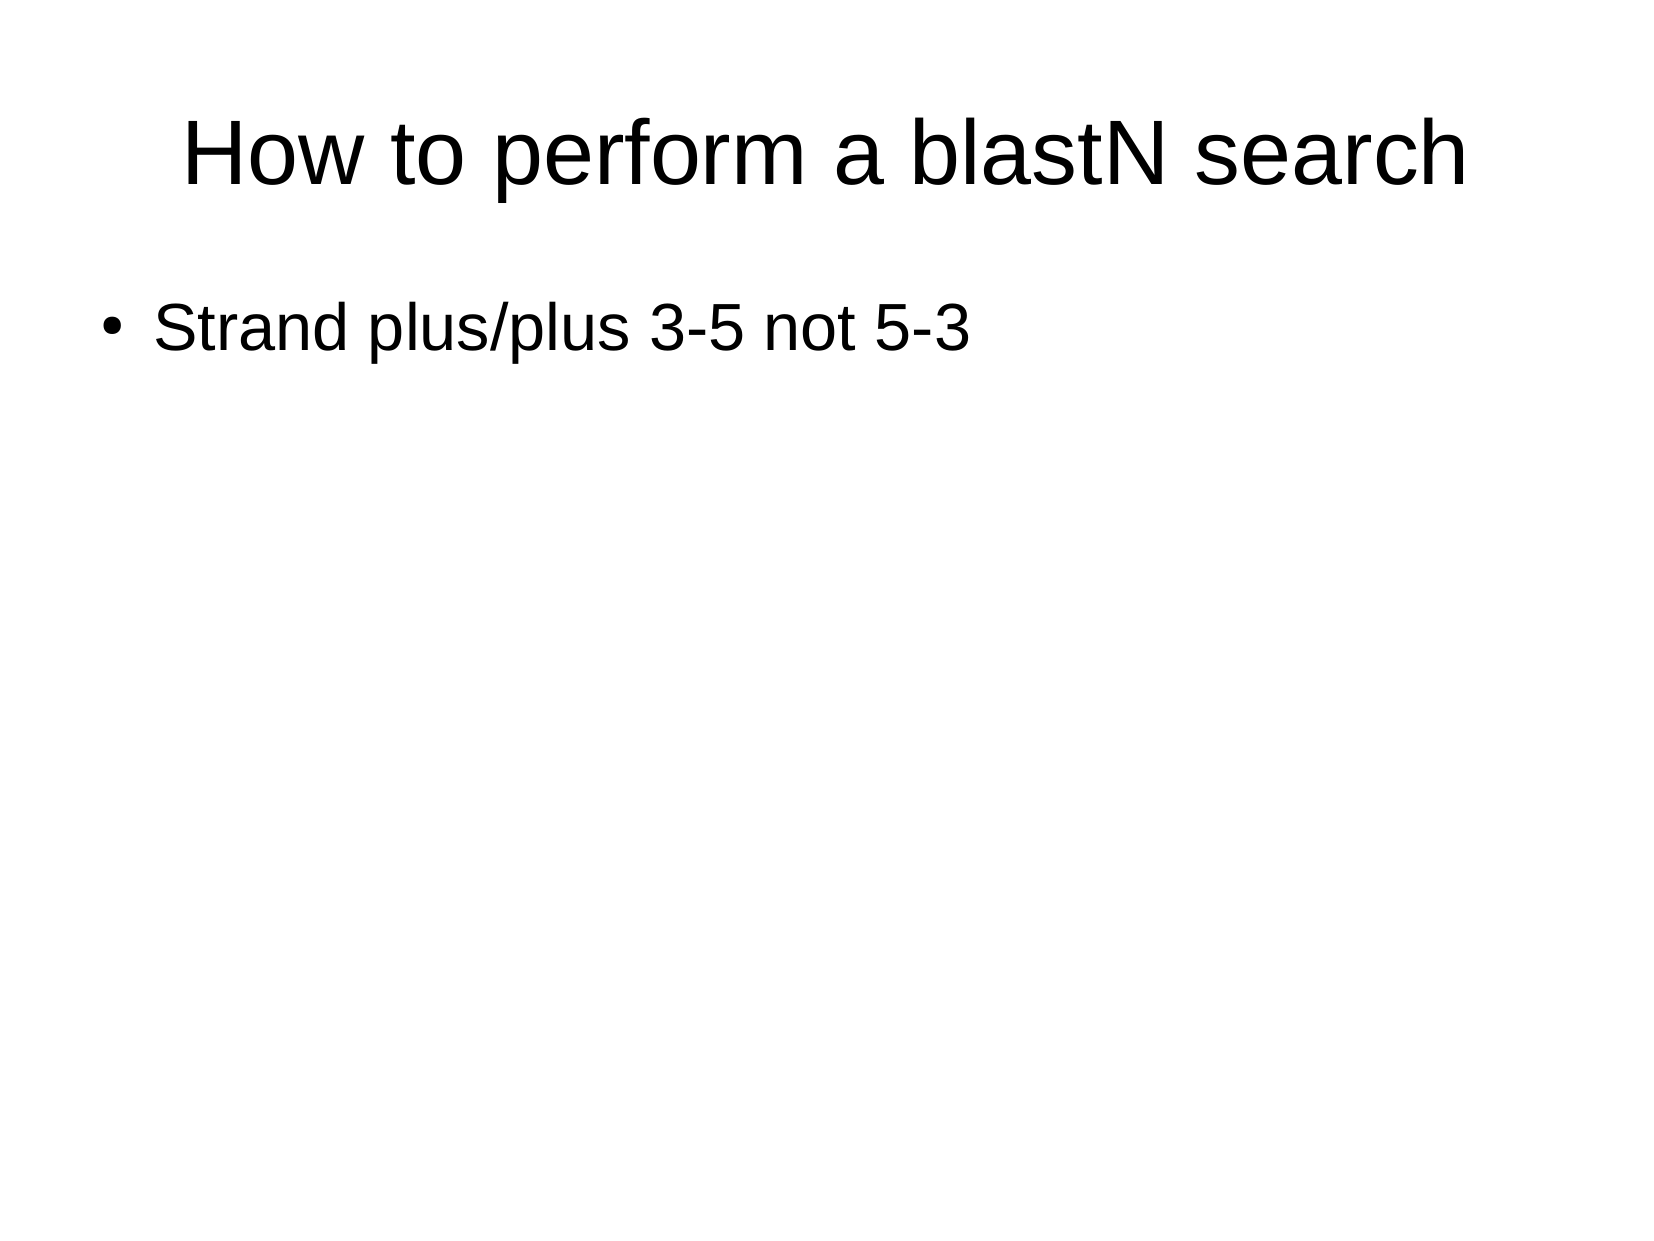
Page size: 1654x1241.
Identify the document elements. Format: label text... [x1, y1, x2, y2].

title How to perform a blastN search [82, 49, 1571, 257]
list Strand plus/plus 3-5 not 5-3 [82, 290, 1583, 1241]
